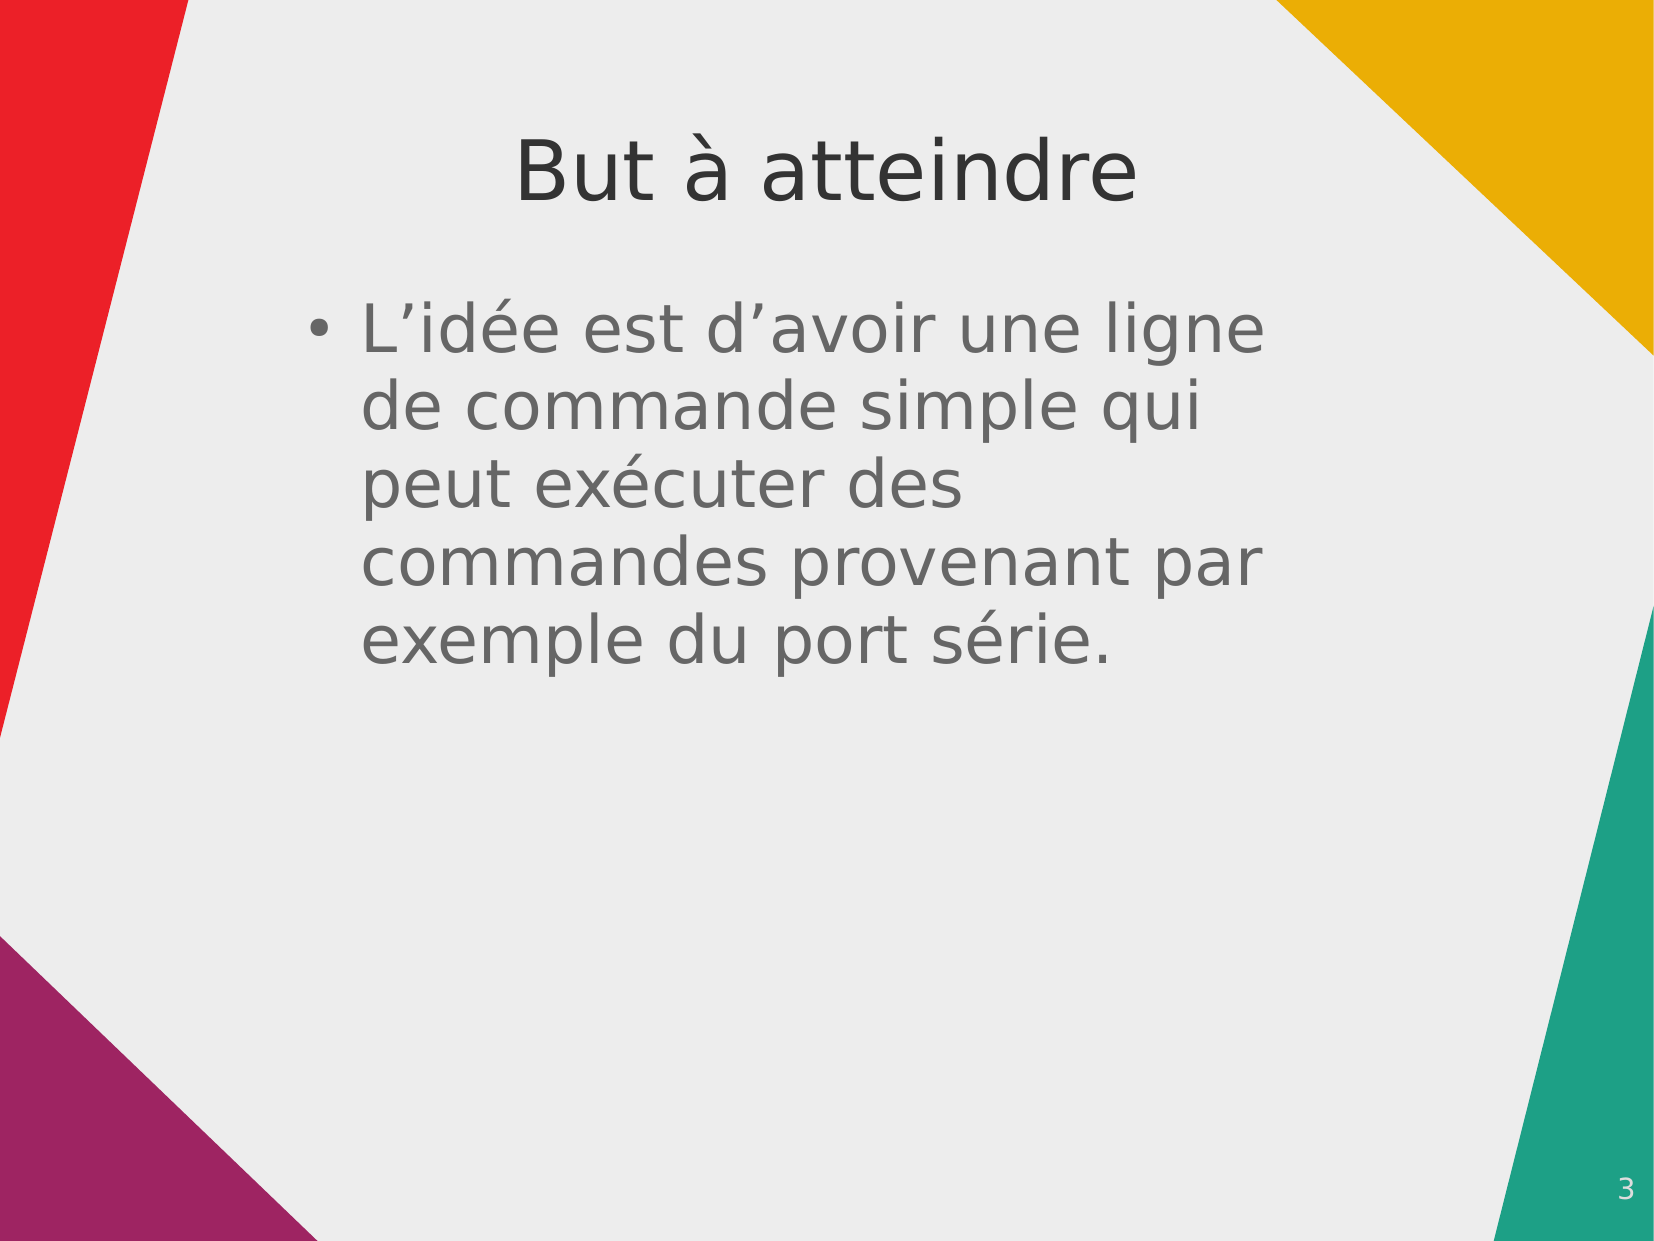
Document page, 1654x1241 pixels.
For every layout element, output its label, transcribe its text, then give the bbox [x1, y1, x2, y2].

title But à atteindre [114, 73, 1539, 271]
list L’idée est d’avoir une ligne de commande simple qui peut exécuter des commandes provenant par exemple du port série. [289, 290, 1372, 1090]
